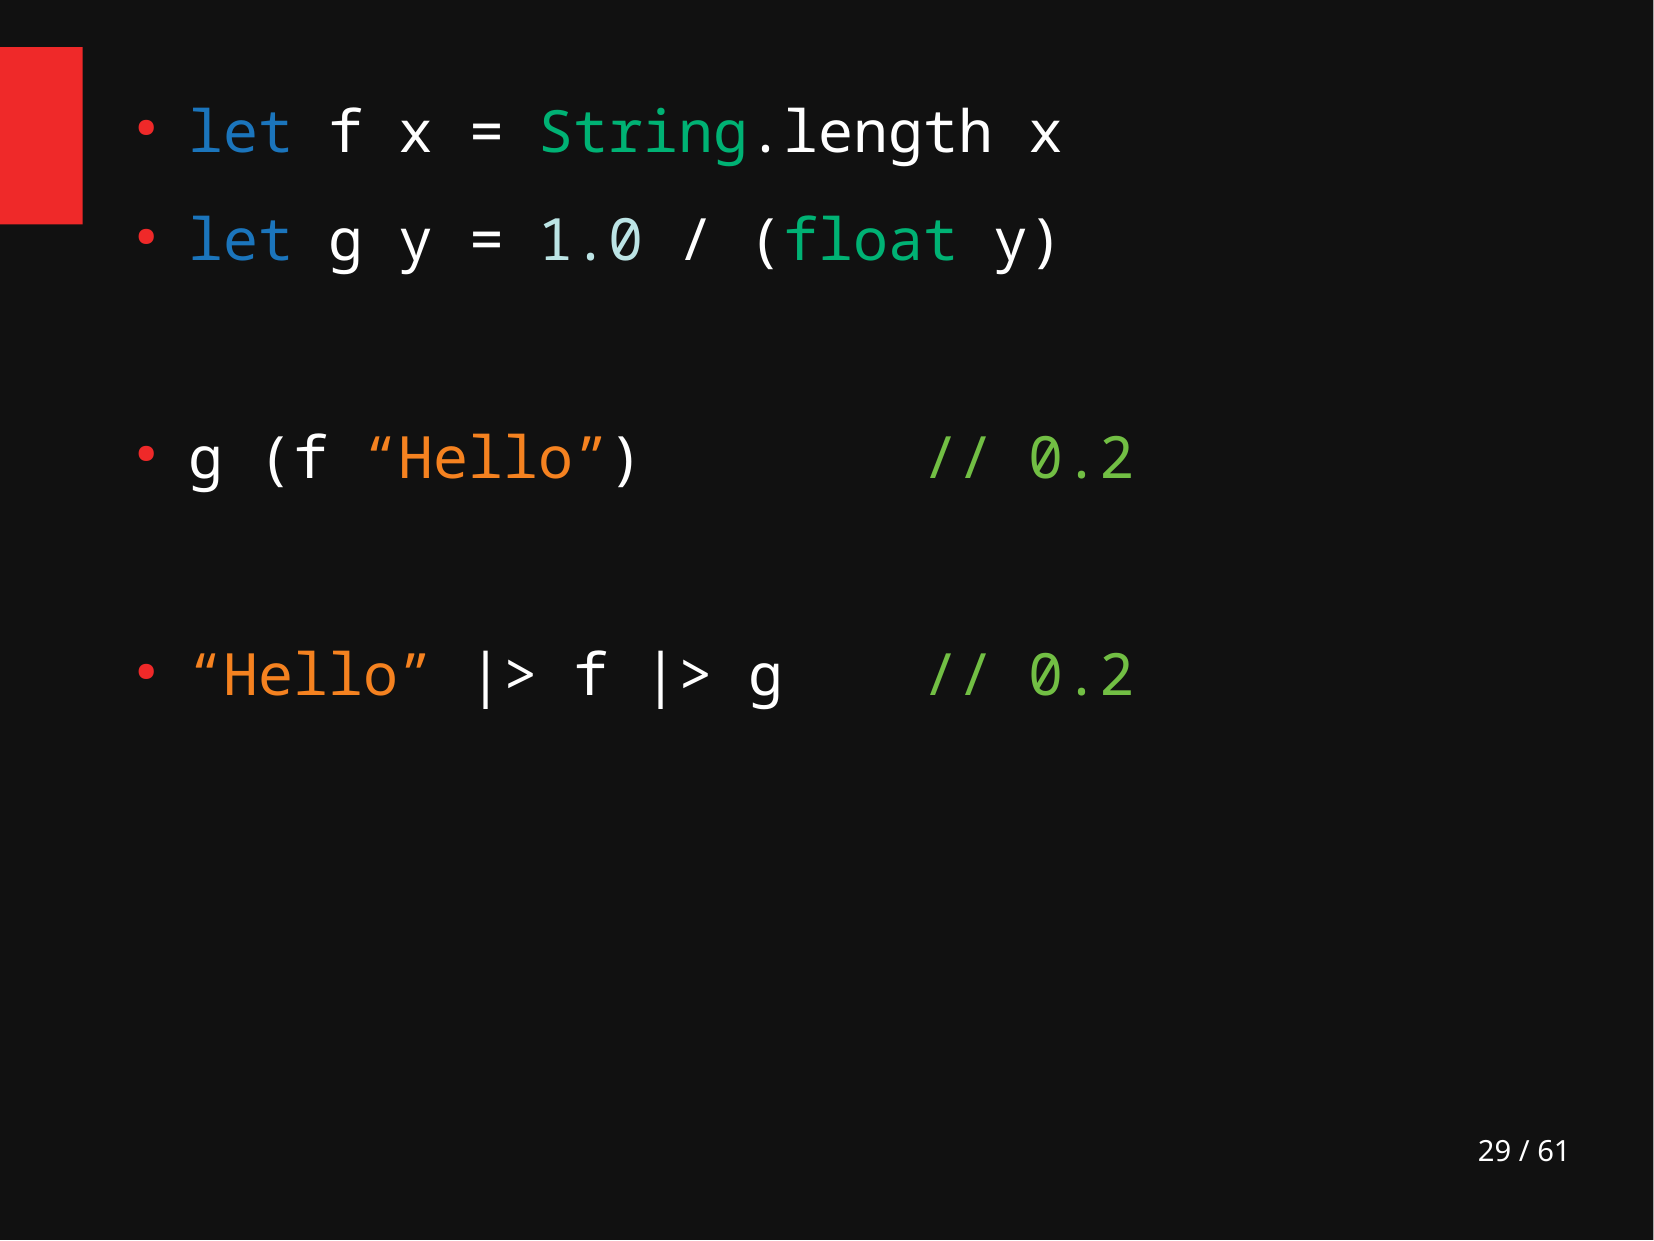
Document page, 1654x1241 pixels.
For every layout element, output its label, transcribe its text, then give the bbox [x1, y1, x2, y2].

list let f x = String.length x let g y = 1.0 / (float y) g (f “Hello”) // 0.2 “Hello” |> f |> g // 0.2 *Temporary ignore division by 0 [118, 90, 1536, 1074]
